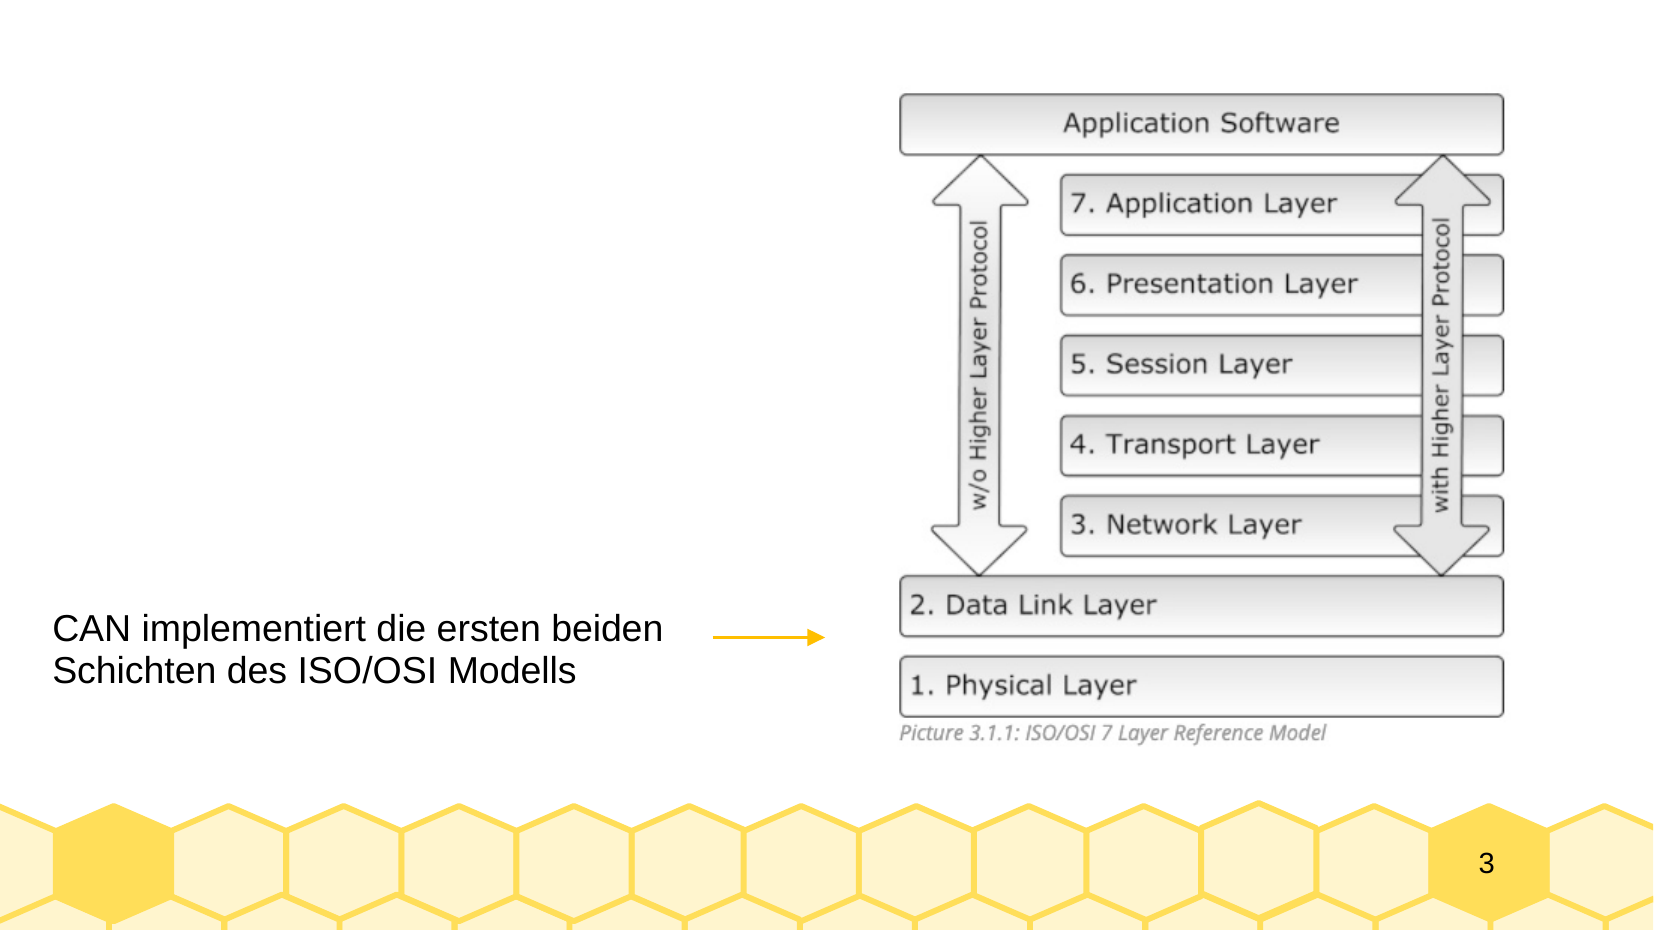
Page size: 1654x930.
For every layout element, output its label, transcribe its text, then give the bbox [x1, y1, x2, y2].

text_box CAN implementiert die ersten beiden Schichten des ISO/OSI Modells [37, 600, 713, 713]
picture [862, 74, 1542, 766]
